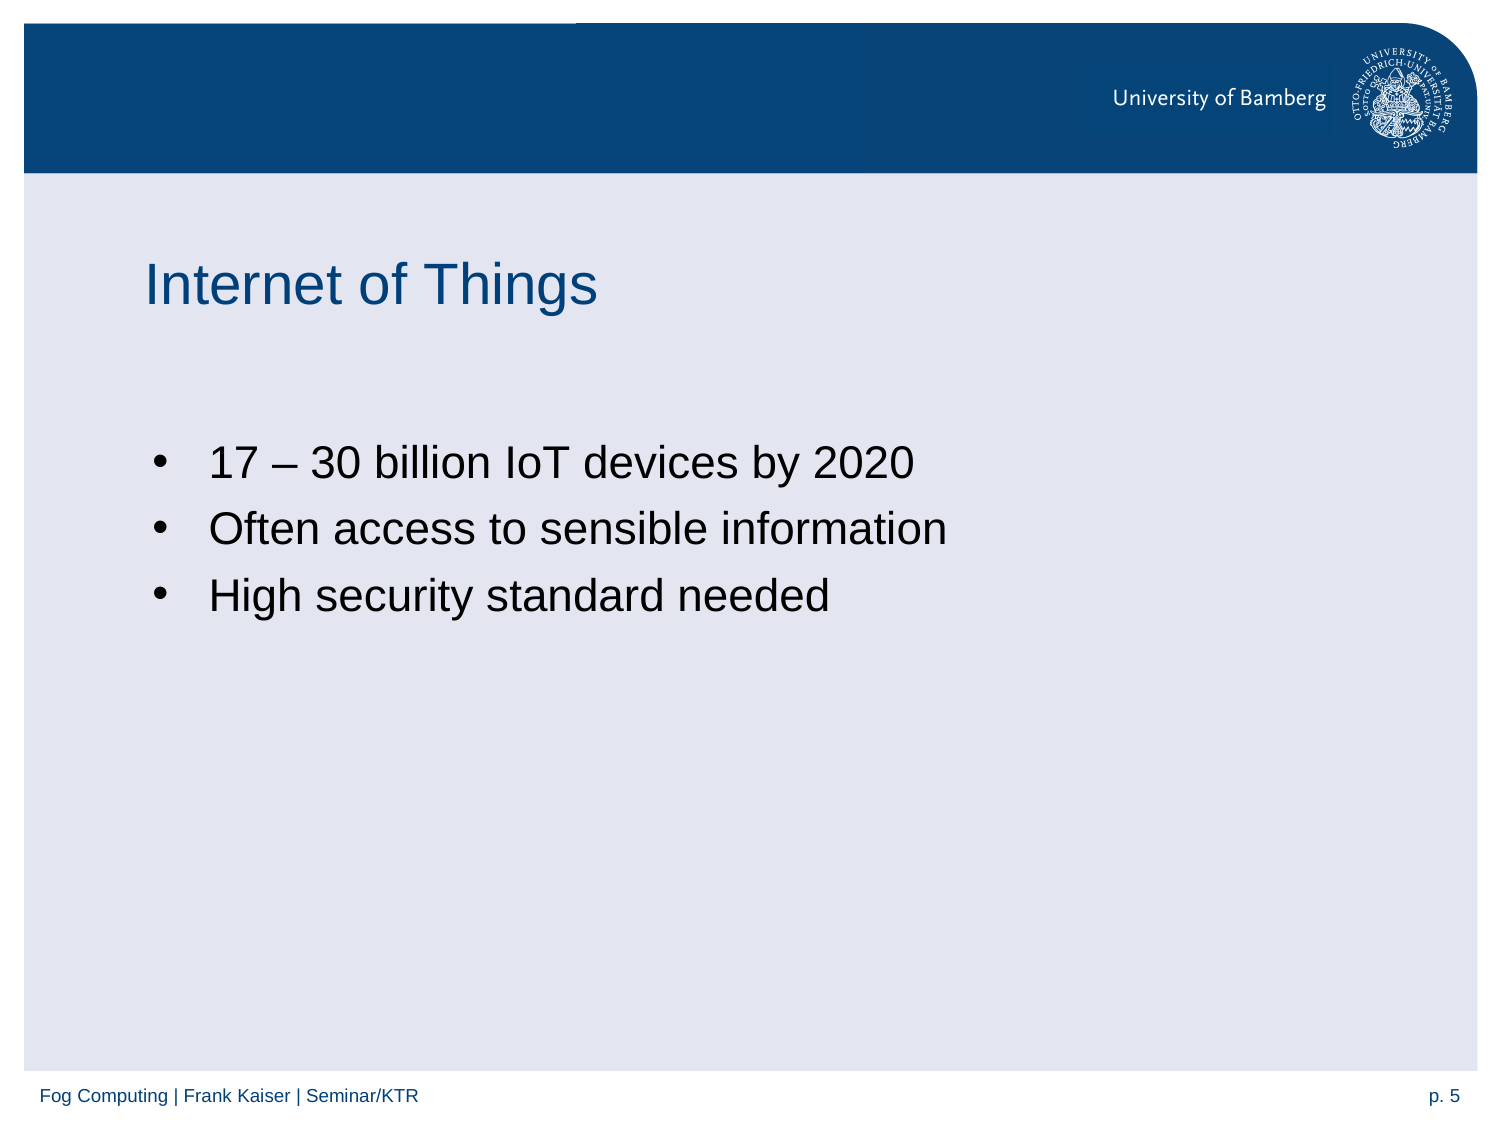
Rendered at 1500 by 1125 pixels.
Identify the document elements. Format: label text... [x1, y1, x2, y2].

picture [0, 0, 1500, 1125]
list 17 – 30 billion IoT devices by 2020 Often access to sensible information High security standard needed [137, 424, 1363, 888]
title Internet of Things [129, 187, 1363, 375]
